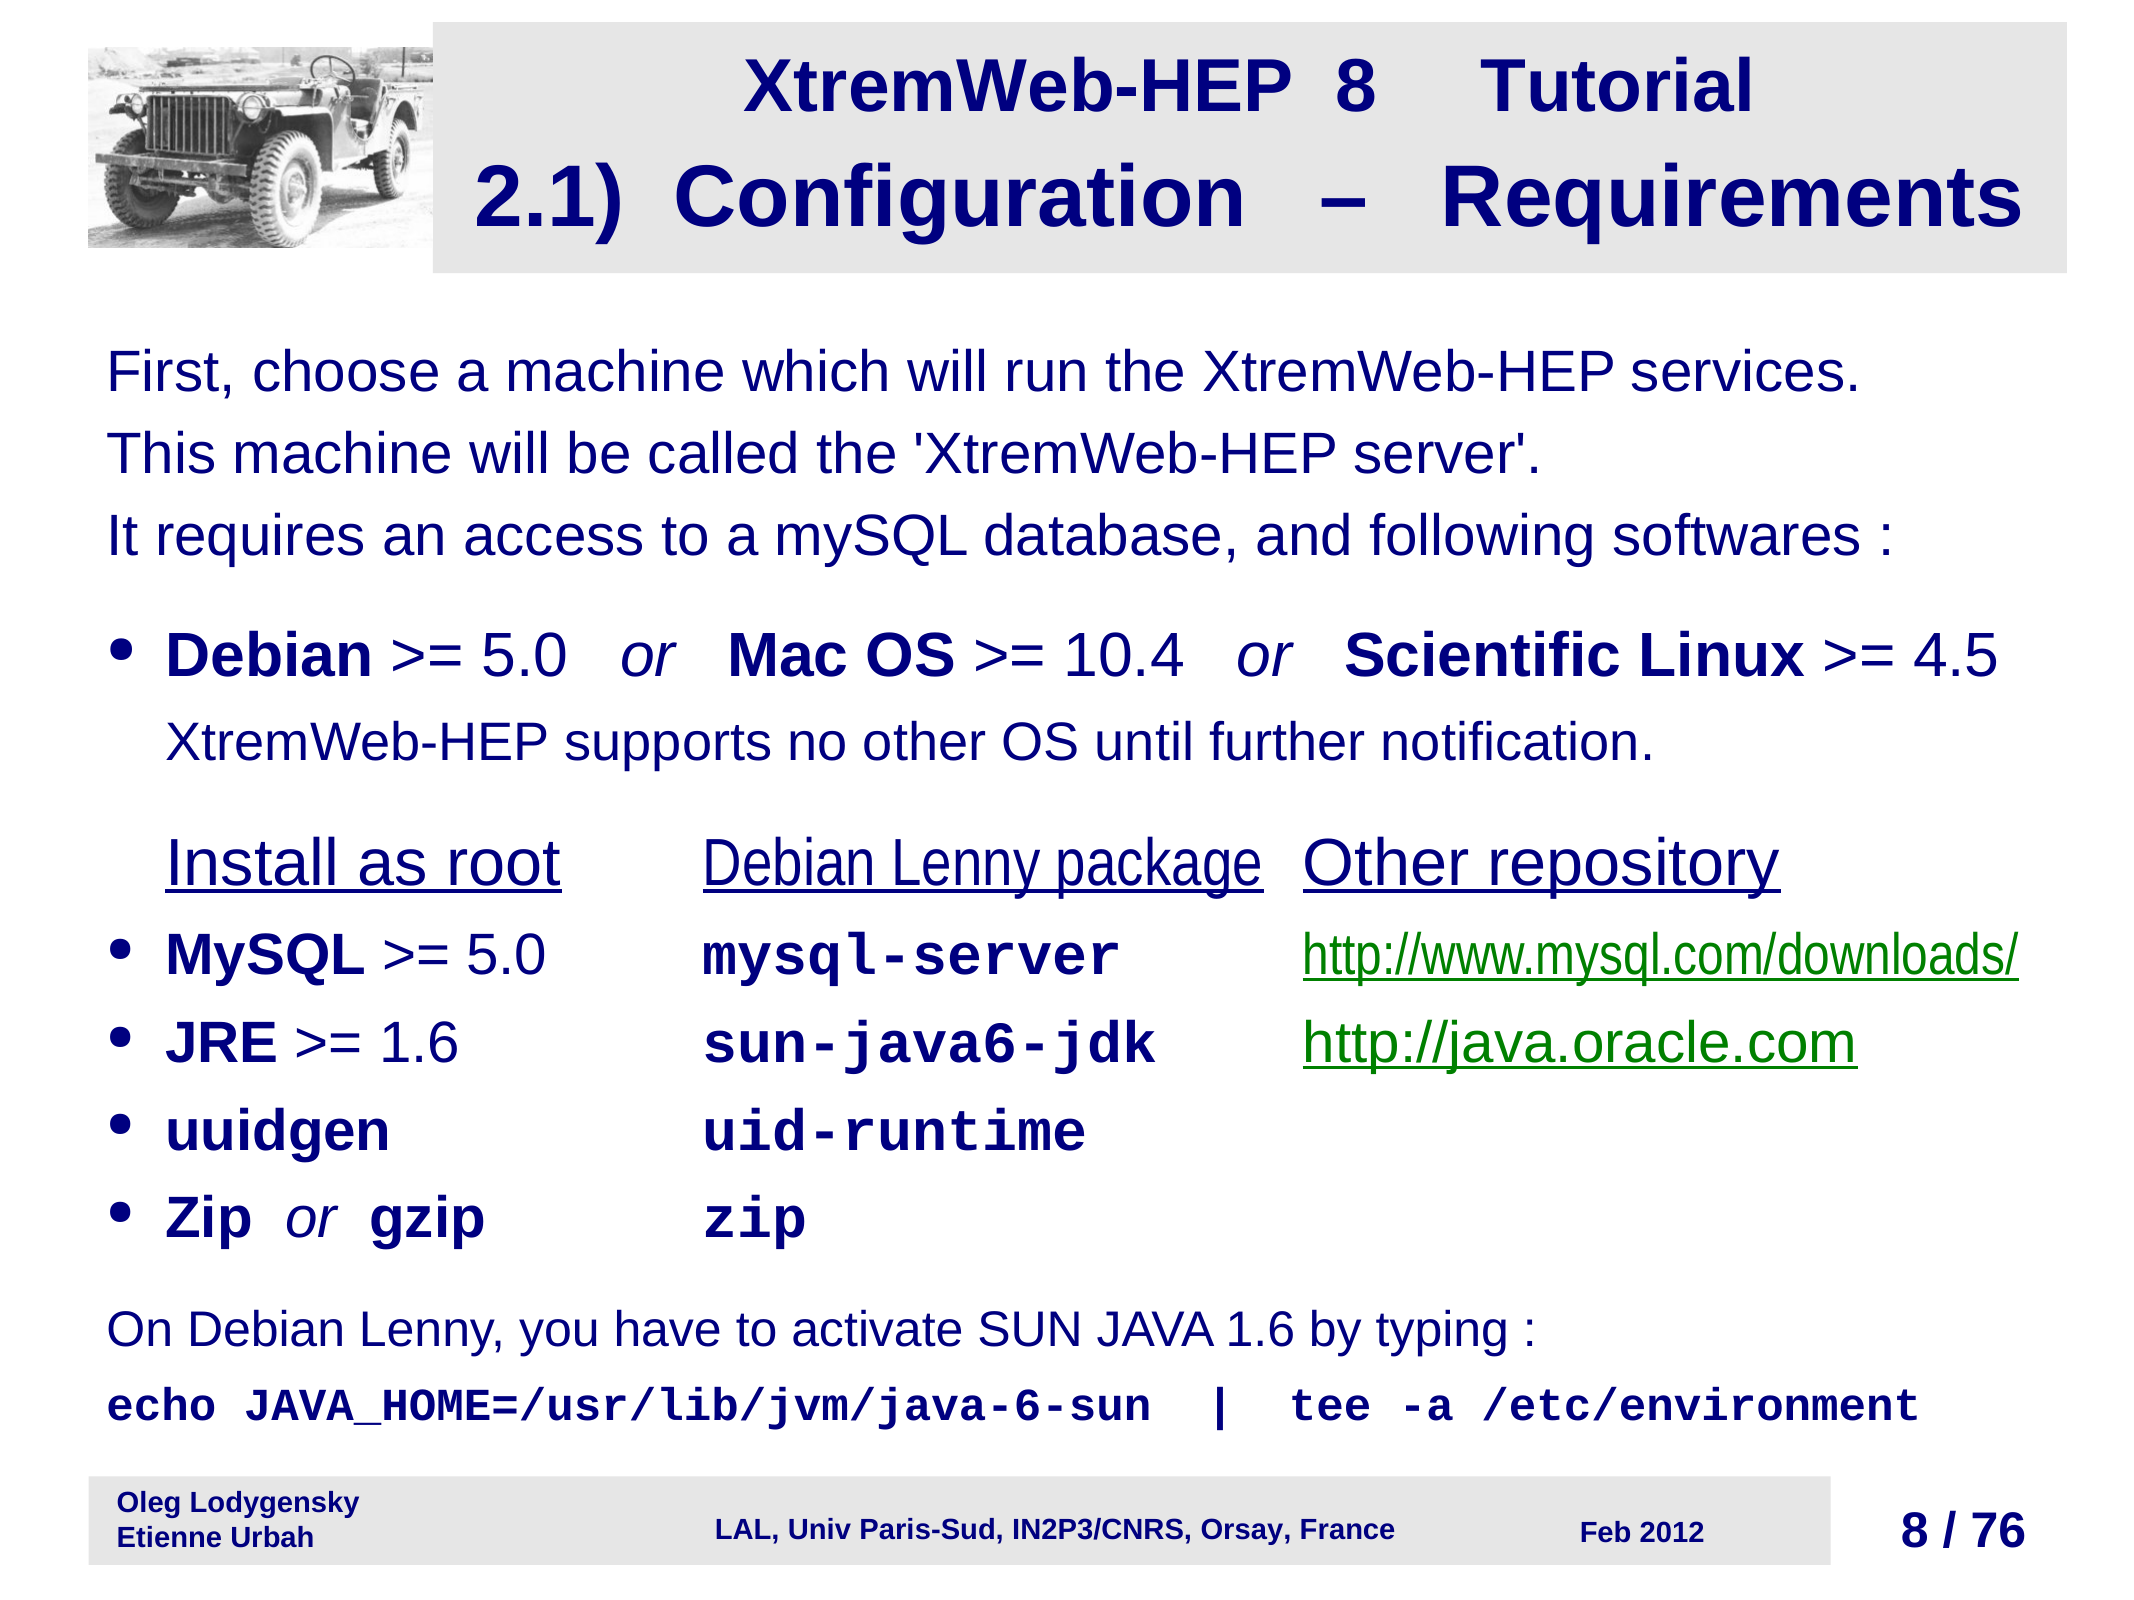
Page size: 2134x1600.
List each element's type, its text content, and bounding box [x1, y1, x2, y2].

picture [88, 47, 433, 248]
title 2.1) Configuration – Requirements [442, 118, 2067, 266]
list First, choose a machine which will run the XtremWeb-HEP services. This machine will be called the 'XtremWeb-HEP server'. It requires an access to a mySQL database, and following softwares : Debian >= 5.0 or Mac OS >= 10.4 or Scientific Linux >= 4.5 XtremWeb-HEP supports no other OS until further notification. Install as root Debian Lenny package Other repository MySQL >= 5.0 mysql-server http://www.mysql.com/downloads/ JRE >= 1.6 sun-java6-jdk http://java.oracle.com uuidgen uid-runtime Zip or gzip zip On Debian Lenny, you have to activate SUN JAVA 1.6 by typing : echo JAVA_HOME=/usr/lib/jvm/java-6-sun | tee -a /etc/environment [88, 324, 2067, 1469]
